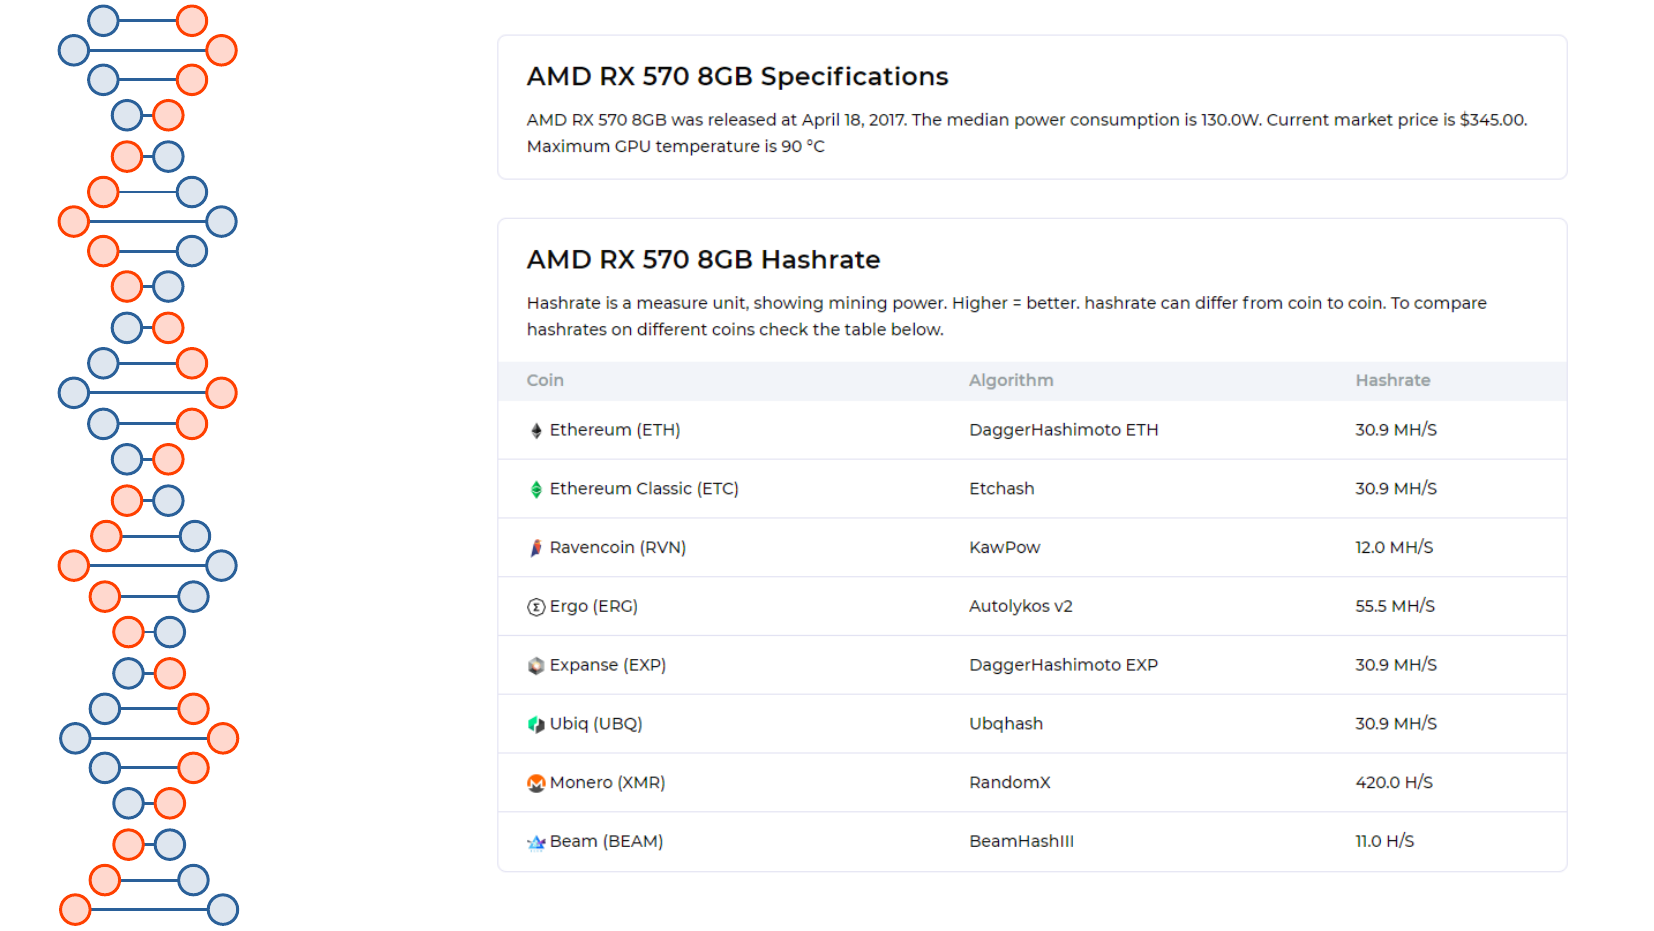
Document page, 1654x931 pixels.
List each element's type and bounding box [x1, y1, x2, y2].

picture [495, 30, 1576, 901]
